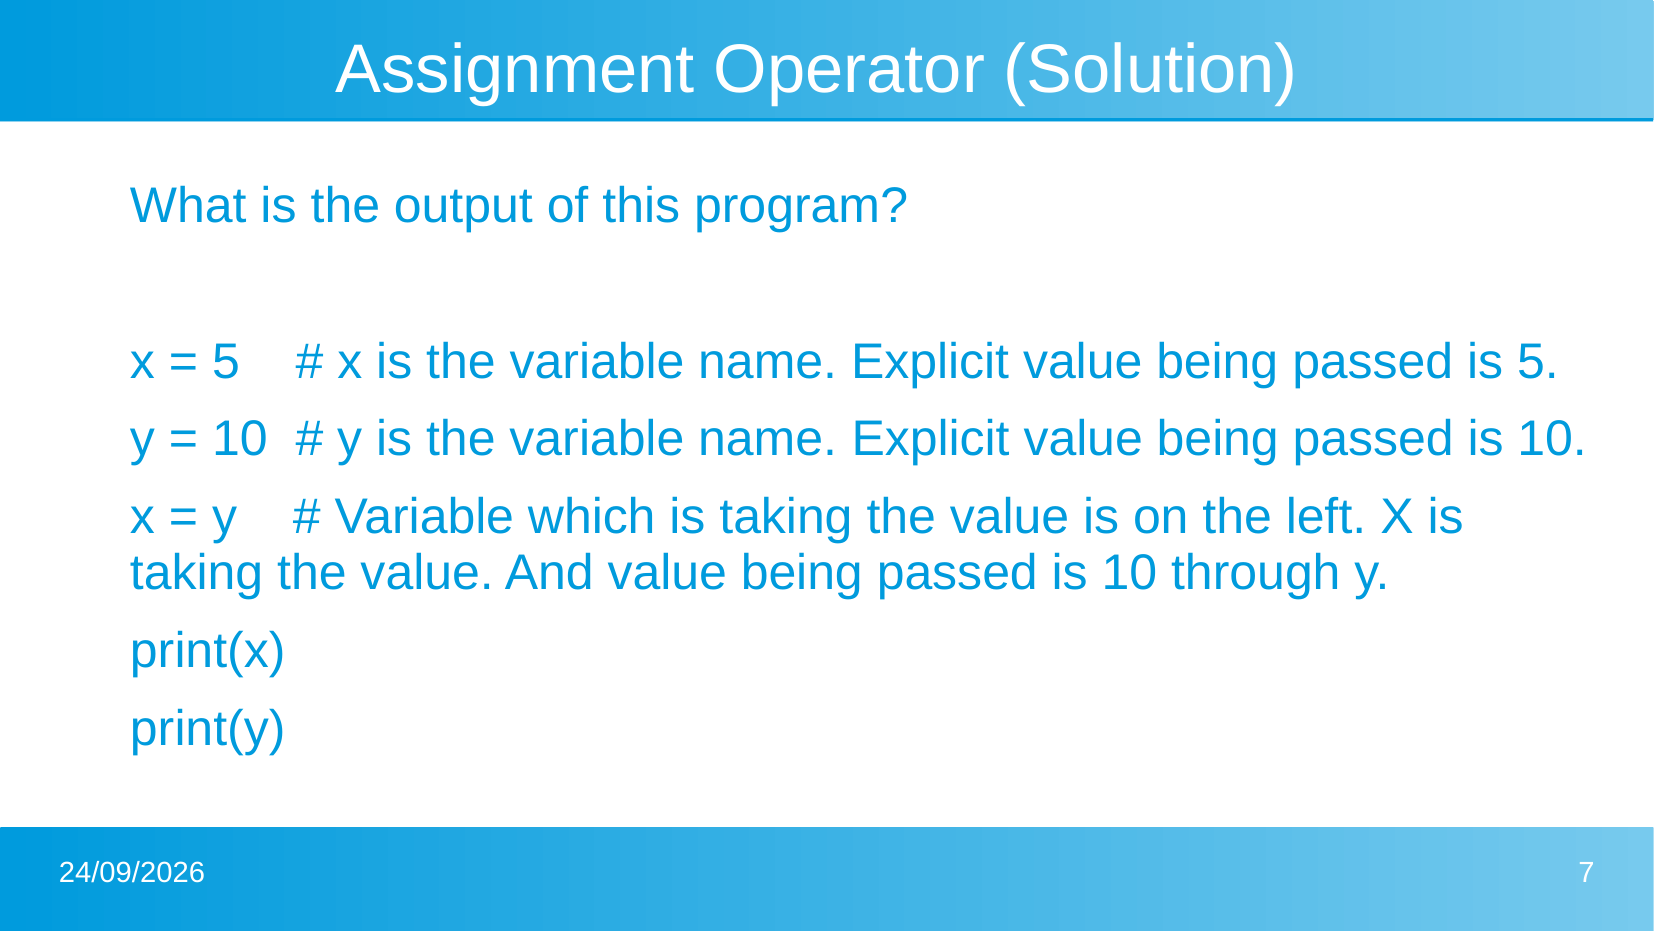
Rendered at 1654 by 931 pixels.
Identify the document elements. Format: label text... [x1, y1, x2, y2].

title Assignment Operator (Solution) [59, 29, 1595, 108]
list What is the output of this program? x = 5 # x is the variable name. Explicit value being passed is 5. y = 10 # y is the variable name. Explicit value being passed is 10. x = y # Variable which is taking the value is on the left. X is taking the value. And value being passed is 10 through y. print(x) print(y) [59, 177, 1595, 768]
